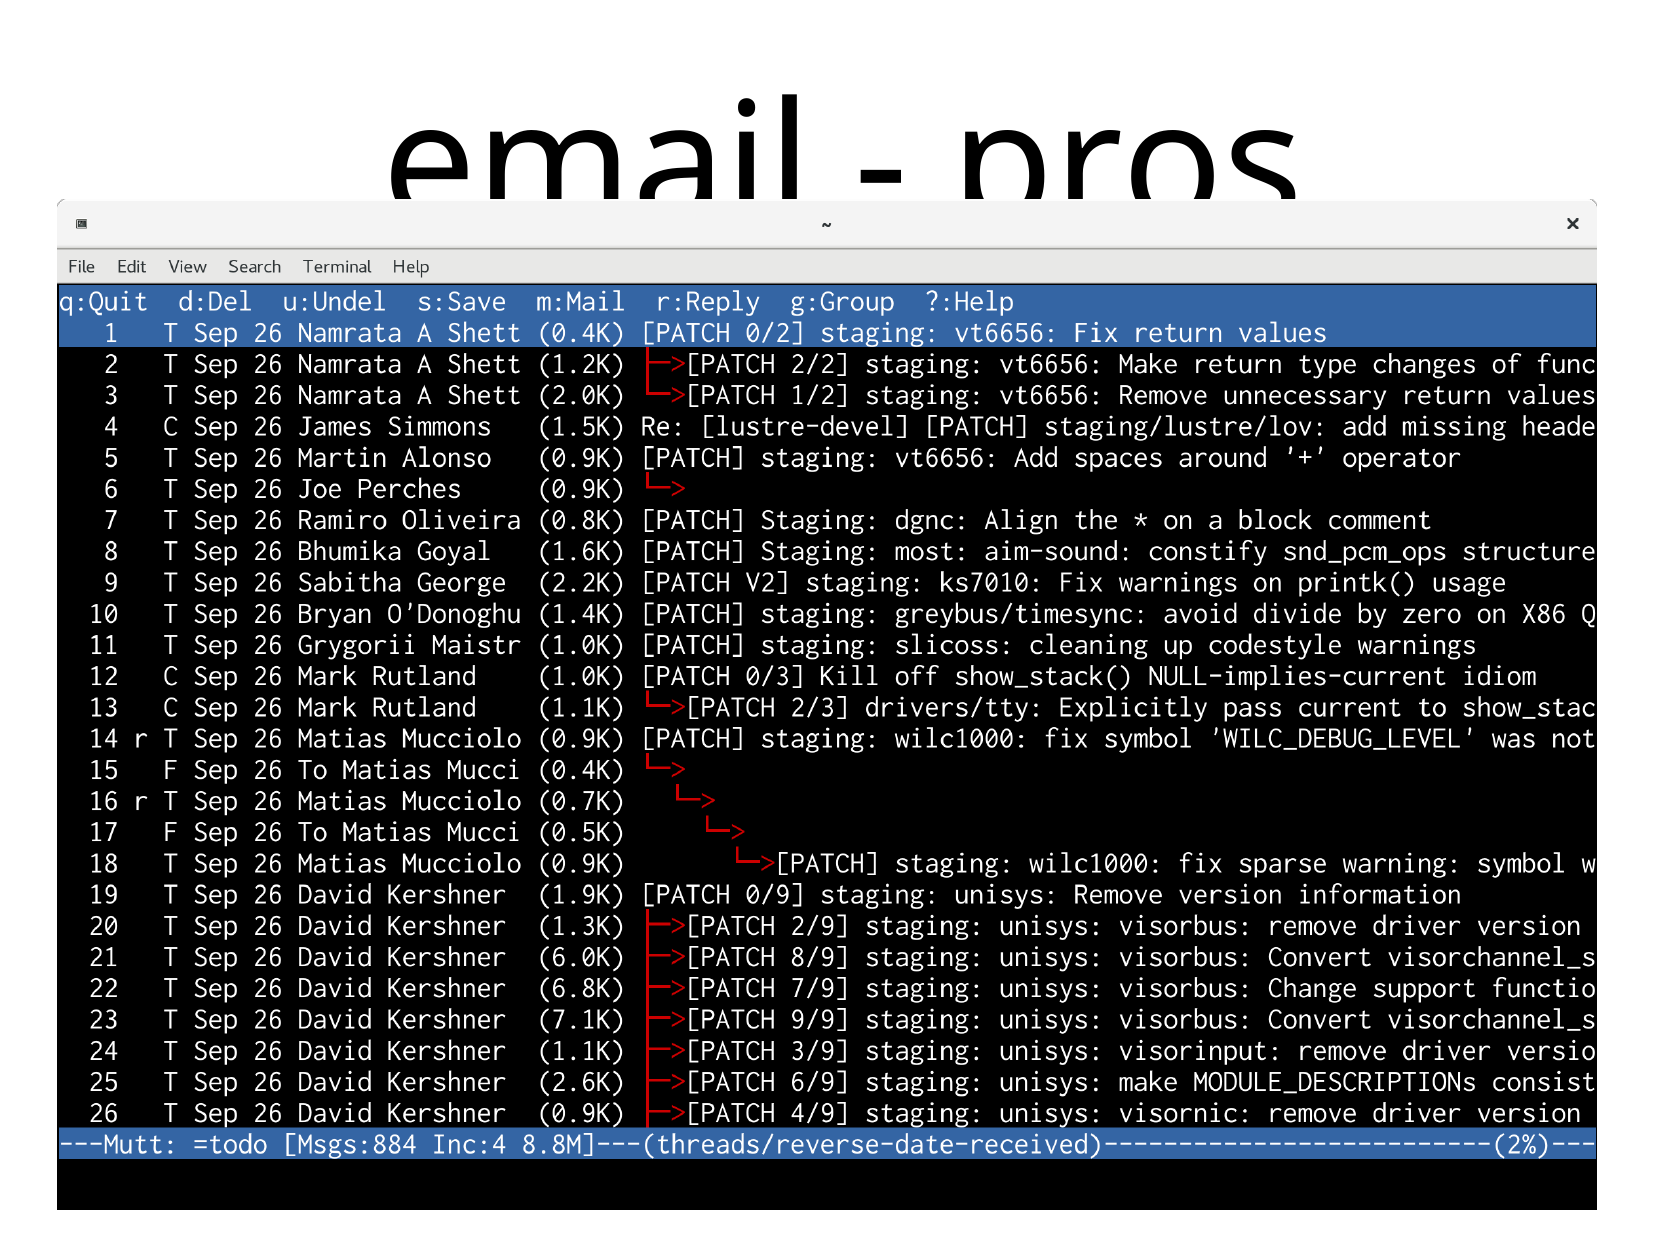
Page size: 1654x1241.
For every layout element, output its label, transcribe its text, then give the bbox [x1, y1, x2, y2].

text_box email - pros [95, 35, 1591, 199]
picture [57, 199, 1597, 1210]
